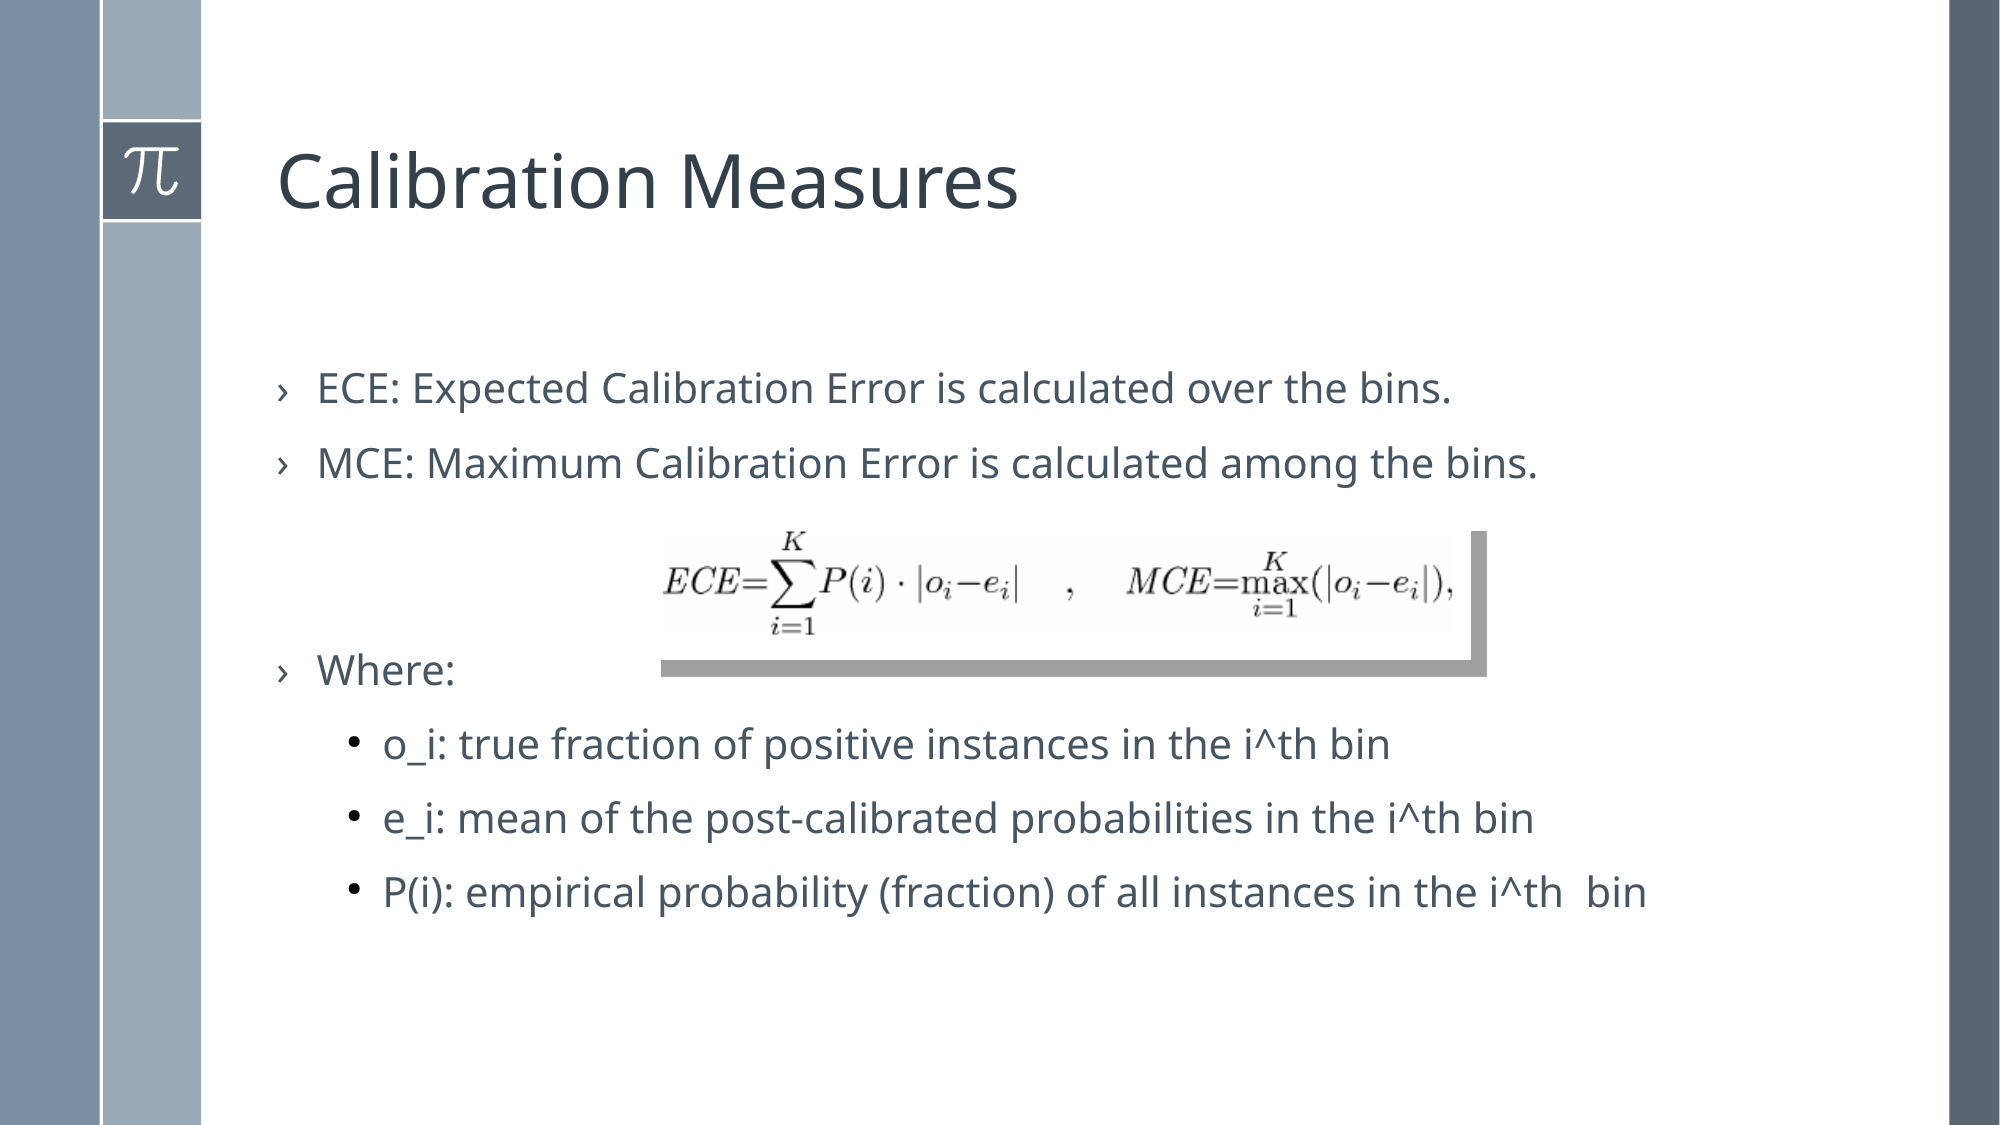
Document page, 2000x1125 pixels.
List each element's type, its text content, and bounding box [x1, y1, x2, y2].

text_box ECE: Expected Calibration Error is calculated over the bins. MCE: Maximum Calibration Error is calculated among the bins. Where: o_i: true fraction of positive instances in the i^th bin e_i: mean of the post-calibrated probabilities in the i^th bin P(i): empirical probability (fraction) of all instances in the i^th bin [261, 262, 1845, 1013]
text_box Calibration Measures [261, 29, 1867, 233]
picture [643, 513, 1471, 661]
